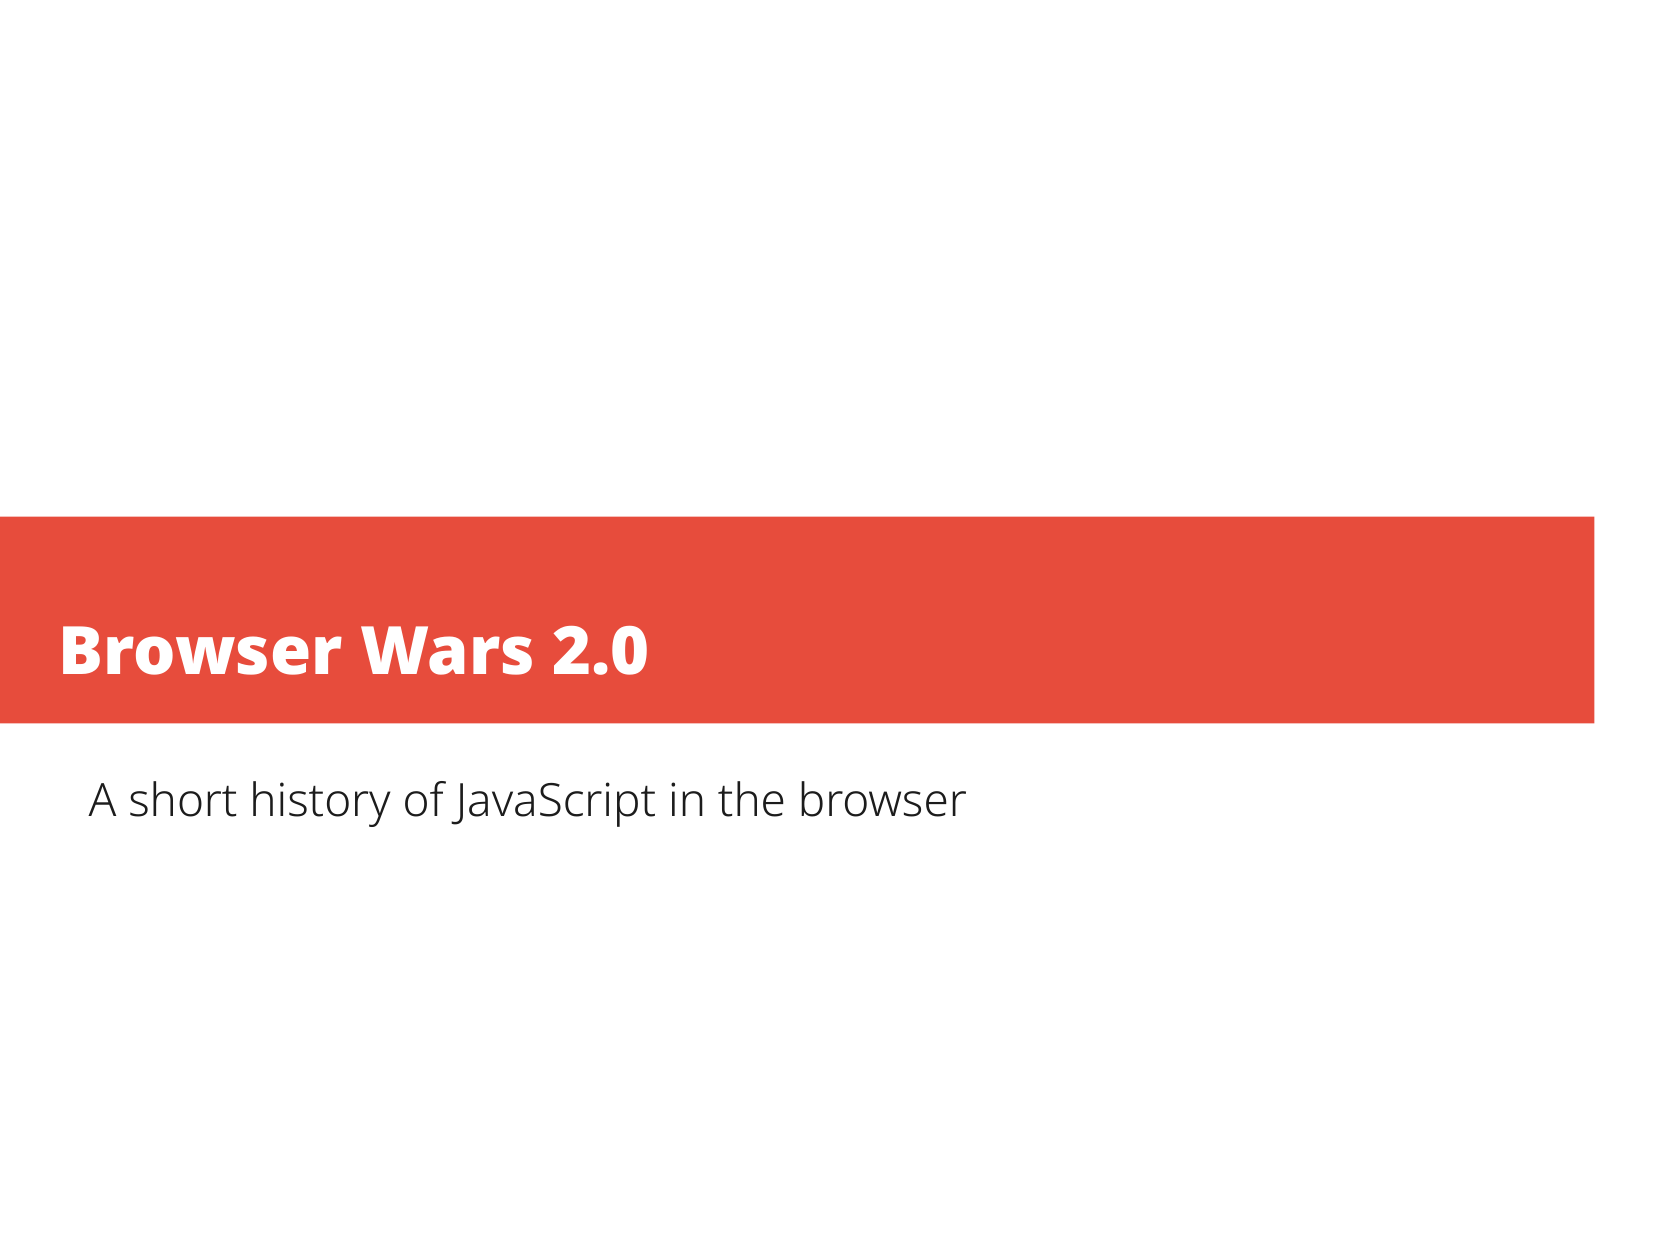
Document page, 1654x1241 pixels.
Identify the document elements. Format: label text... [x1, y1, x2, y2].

title Browser Wars 2.0 [59, 546, 1595, 694]
subtitle A short history of JavaScript in the browser [88, 767, 1595, 1182]
